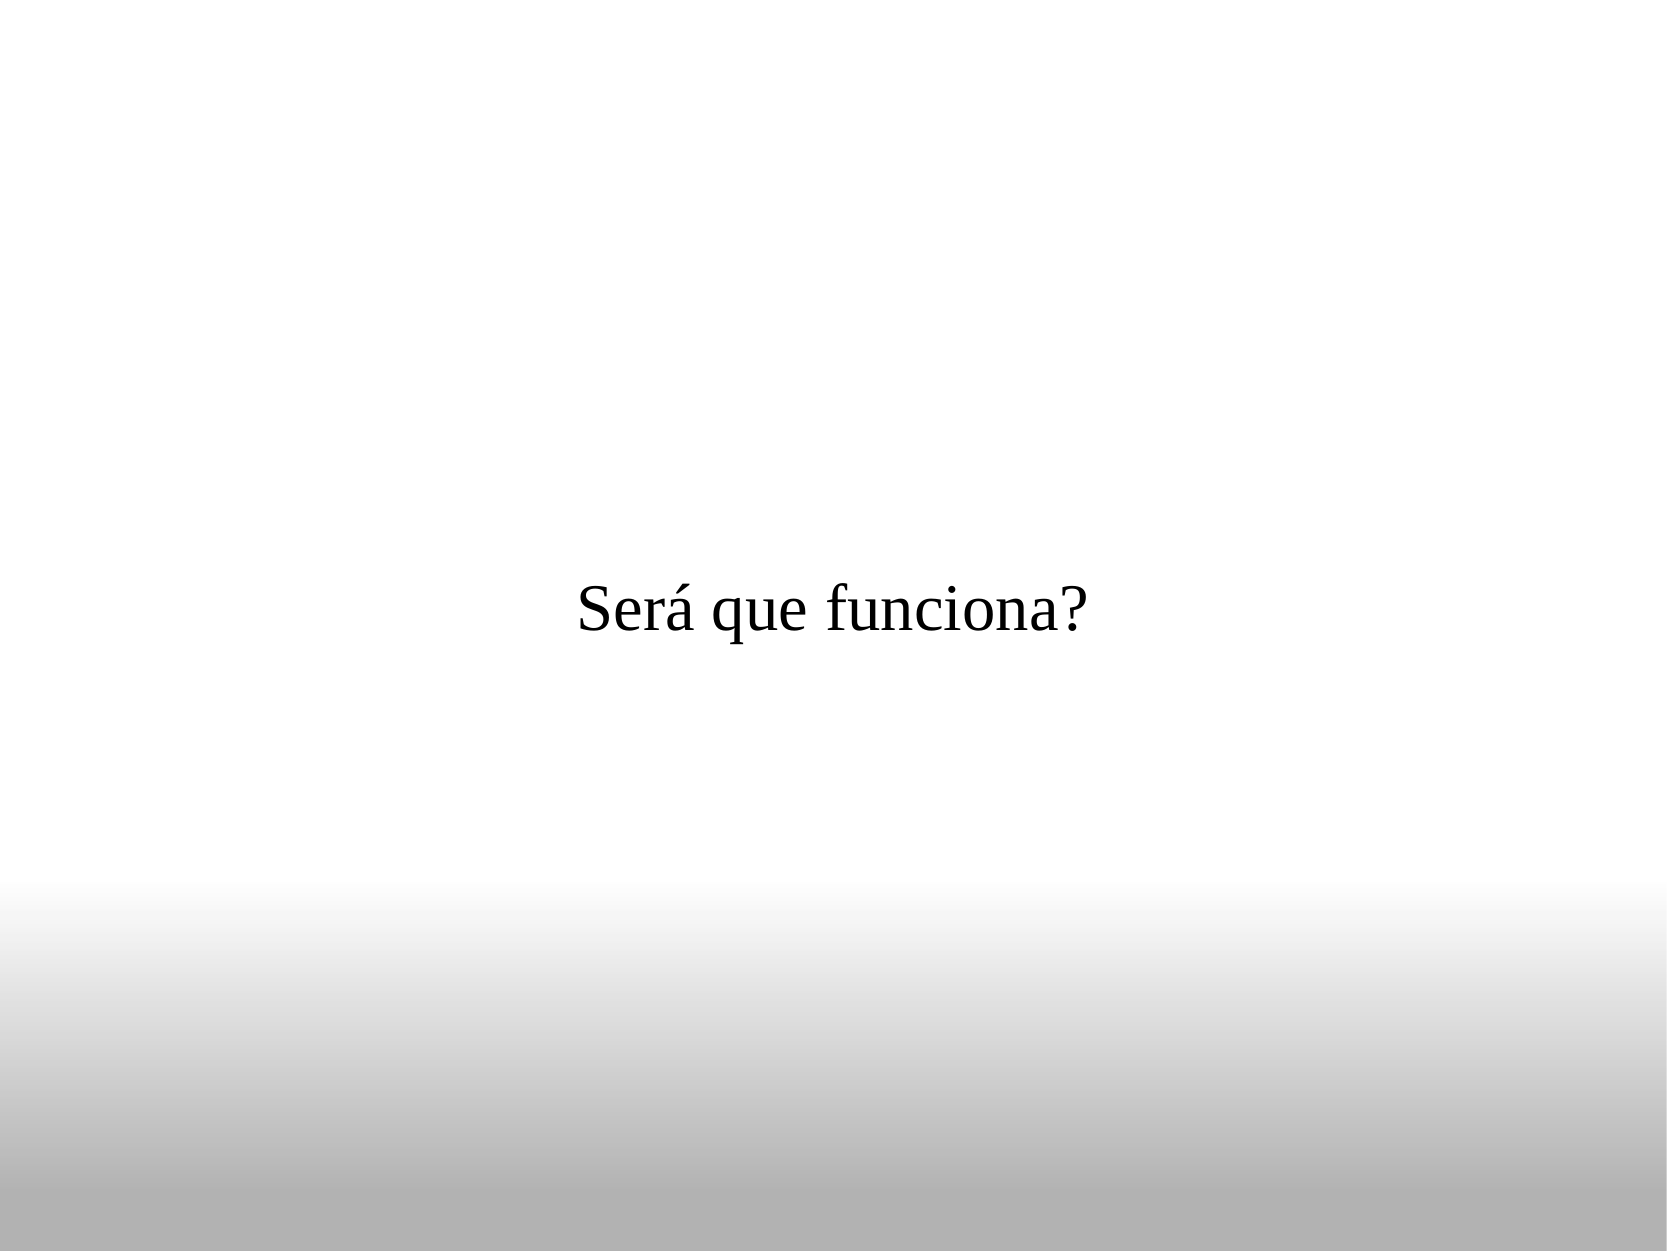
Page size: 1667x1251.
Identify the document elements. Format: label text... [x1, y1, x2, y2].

picture [0, 0, 1667, 1251]
subtitle Será que funciona? [125, 104, 1542, 1104]
